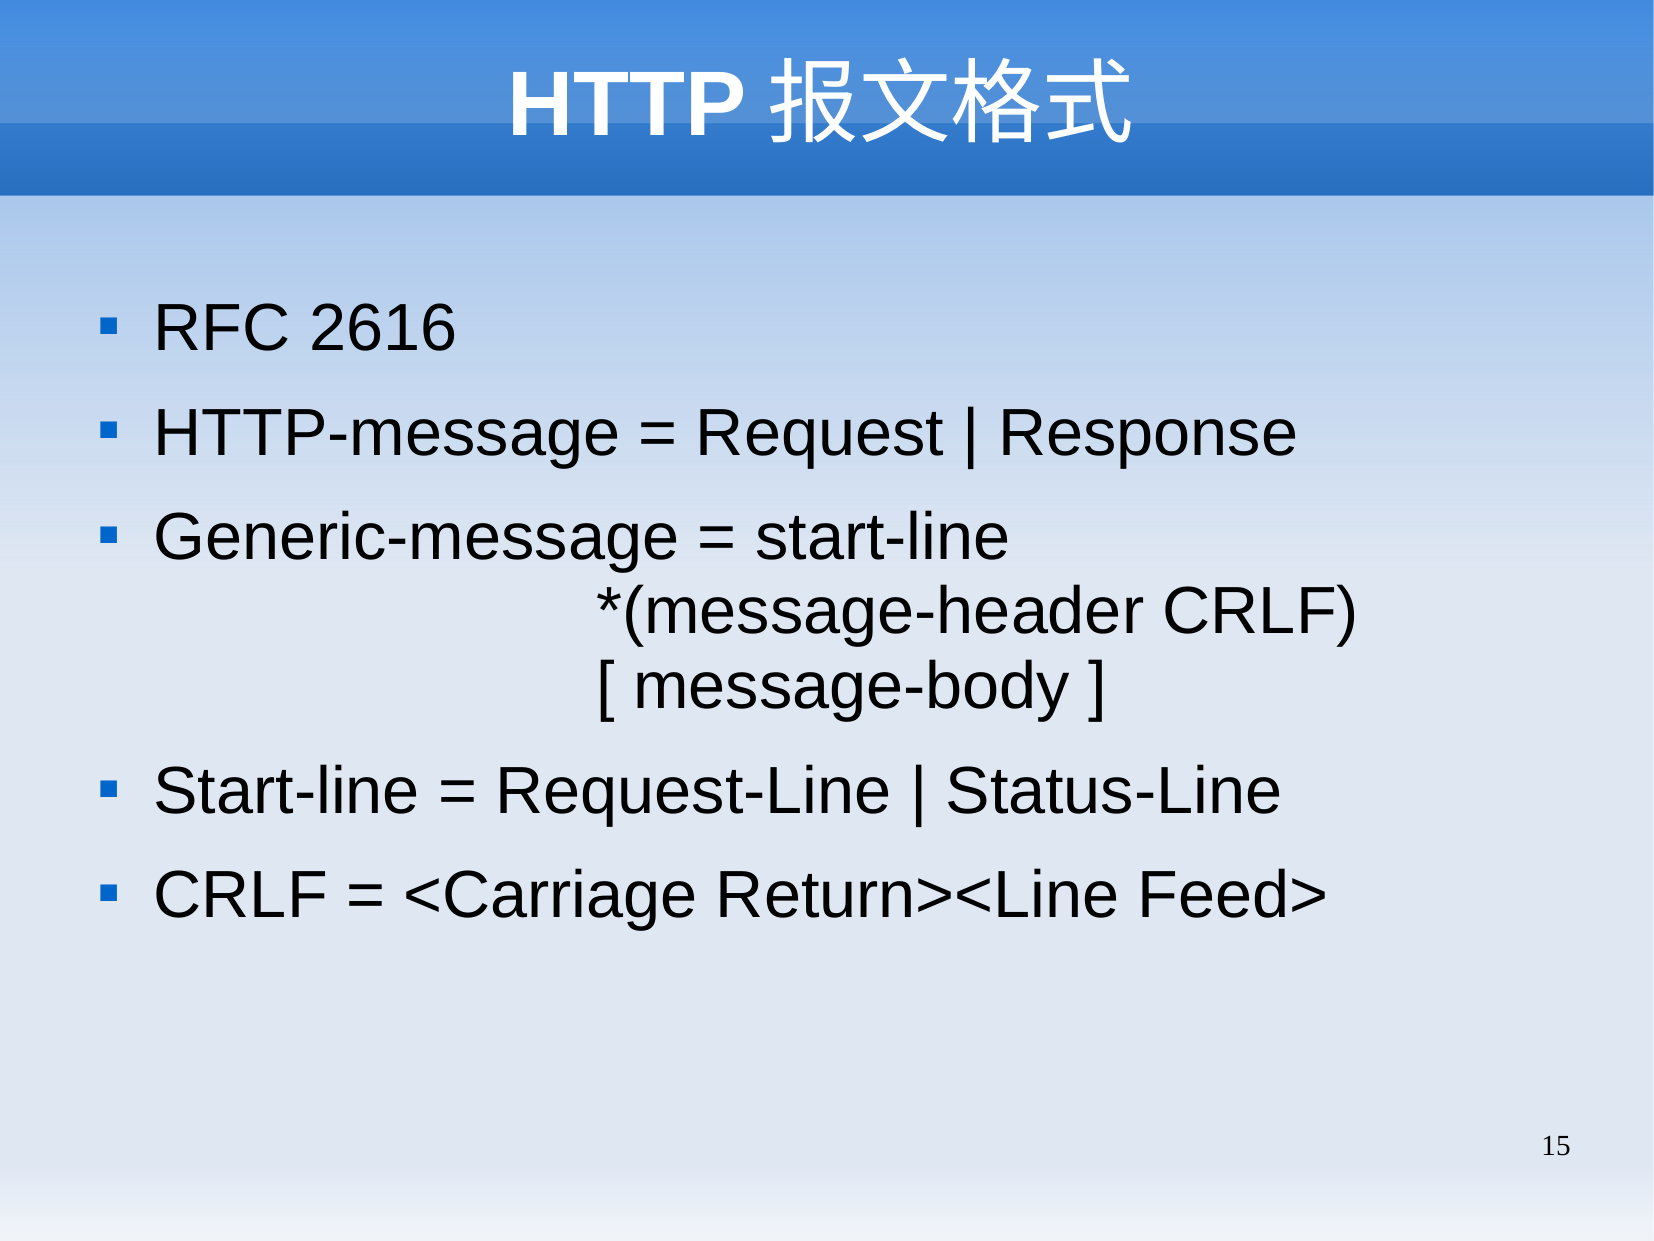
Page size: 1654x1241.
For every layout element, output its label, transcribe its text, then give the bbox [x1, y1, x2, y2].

list RFC 2616 HTTP-message = Request | Response Generic-message = start-line *(message-header CRLF) [ message-body ] Start-line = Request-Line | Status-Line CRLF = <Carriage Return><Line Feed> [82, 290, 1571, 1109]
picture [0, 0, 1654, 1241]
title HTTP报文格式 [76, 0, 1565, 208]
